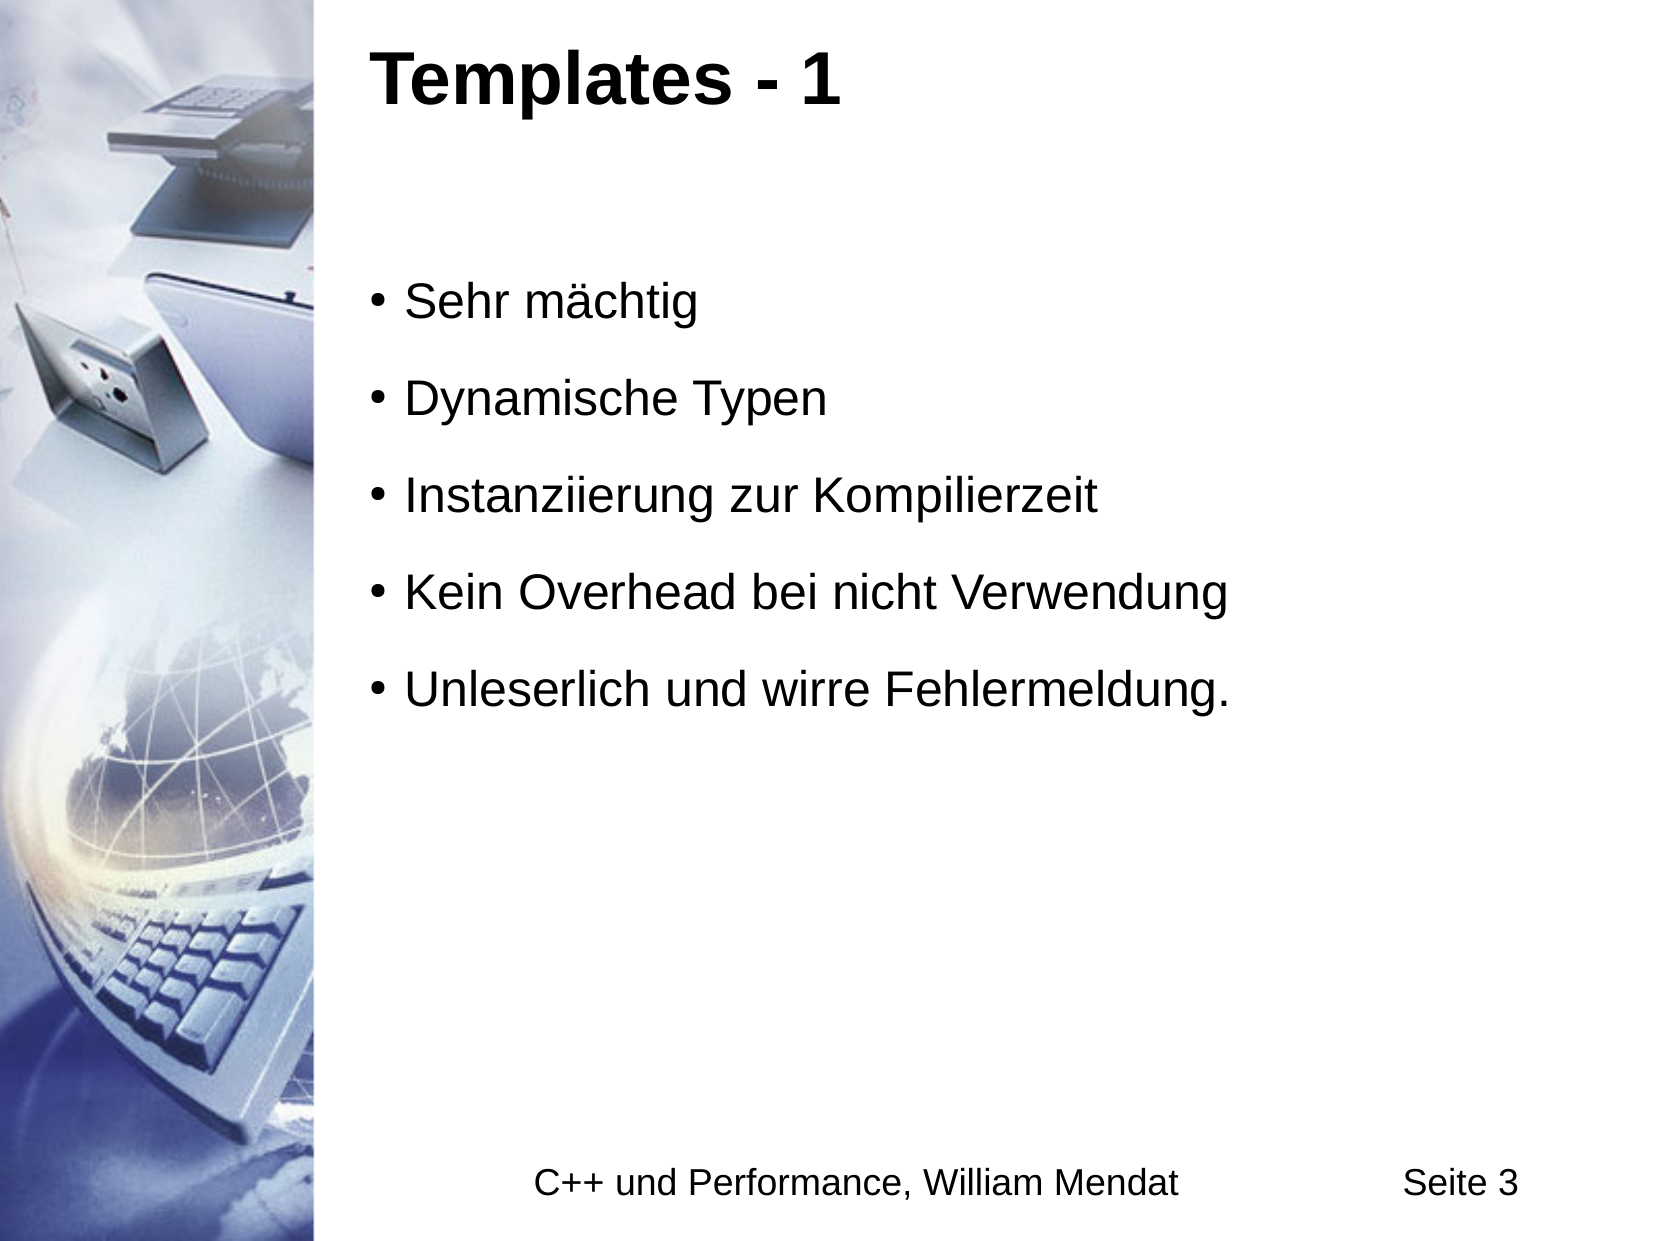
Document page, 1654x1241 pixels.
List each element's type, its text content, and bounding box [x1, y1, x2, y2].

text_box Templates - 1 [354, 29, 1625, 129]
text_box Seite 3 [1387, 1153, 1625, 1211]
text_box Sehr mächtig Dynamische Typen Instanziierung zur Kompilierzeit Kein Overhead bei nicht Verwendung Unleserlich und wirre Fehlermeldung. [354, 265, 1536, 916]
picture [0, 0, 1654, 1241]
text_box C++ und Performance, William Mendat [354, 1153, 1359, 1241]
